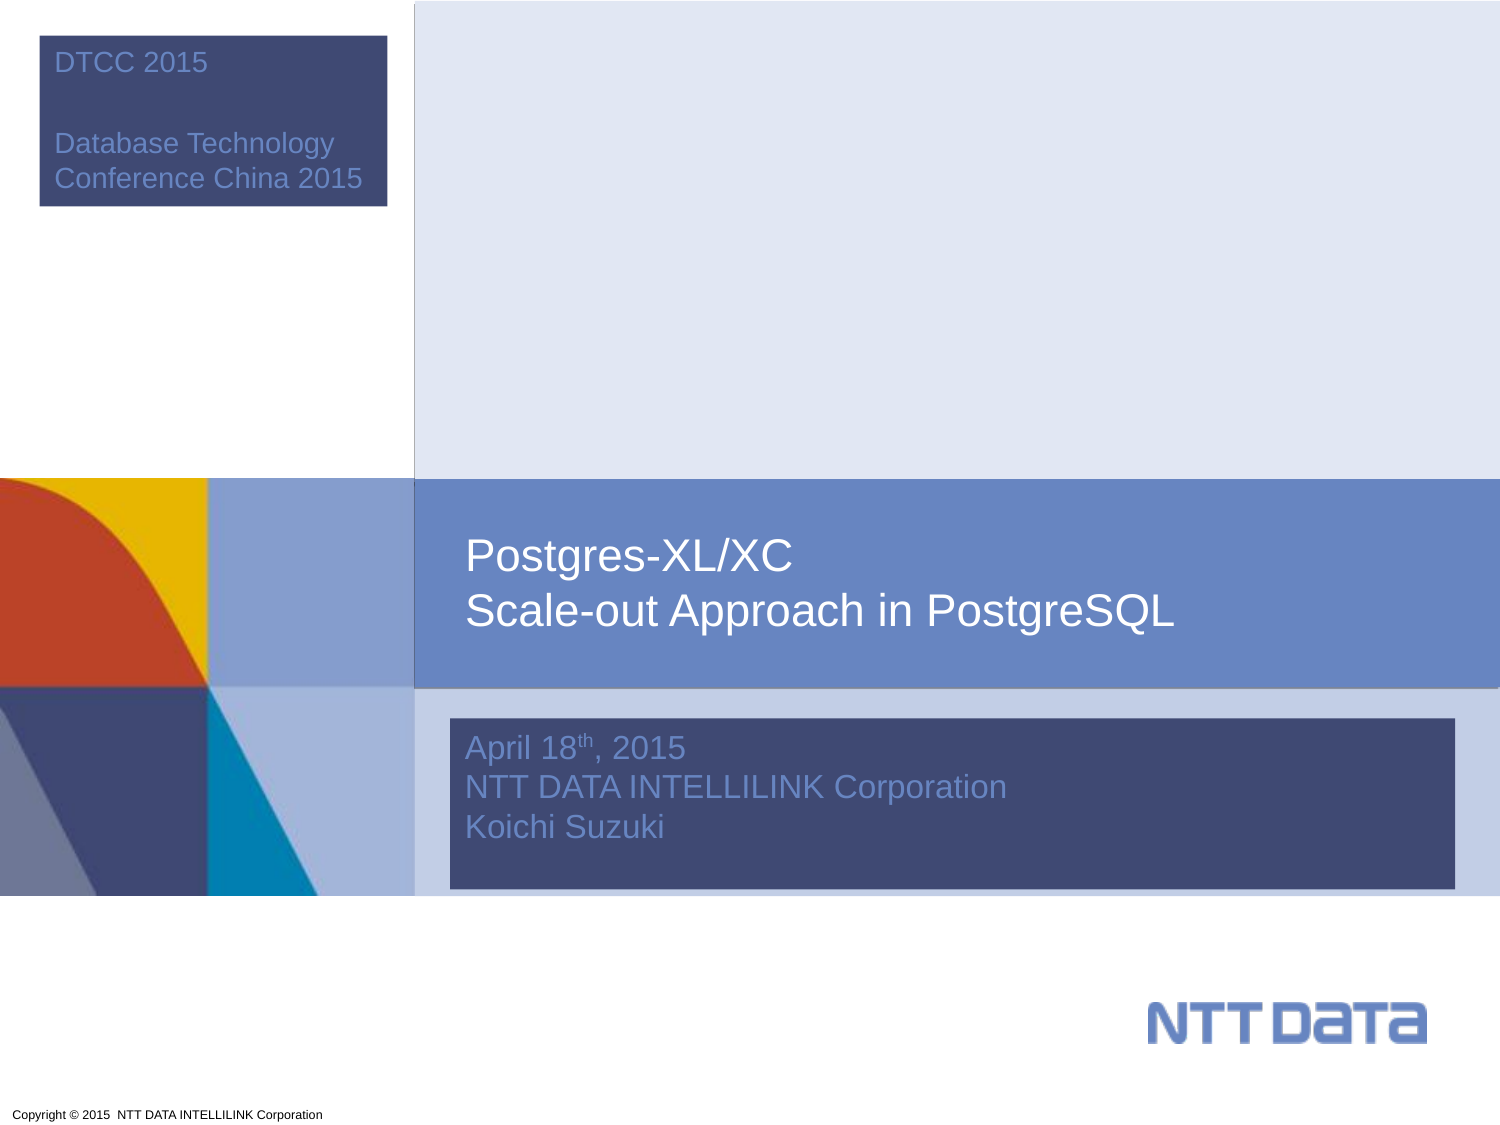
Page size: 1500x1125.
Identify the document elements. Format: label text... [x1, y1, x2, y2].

title Postgres-XL/XC Scale-out Approach in PostgreSQL [450, 518, 1456, 682]
picture [1148, 1002, 1427, 1044]
list April 18th, 2015 NTT DATA INTELLILINK Corporation Koichi Suzuki [450, 718, 1456, 890]
list DTCC 2015 Database Technology Conference China 2015 [39, 35, 388, 207]
picture [0, 478, 414, 896]
